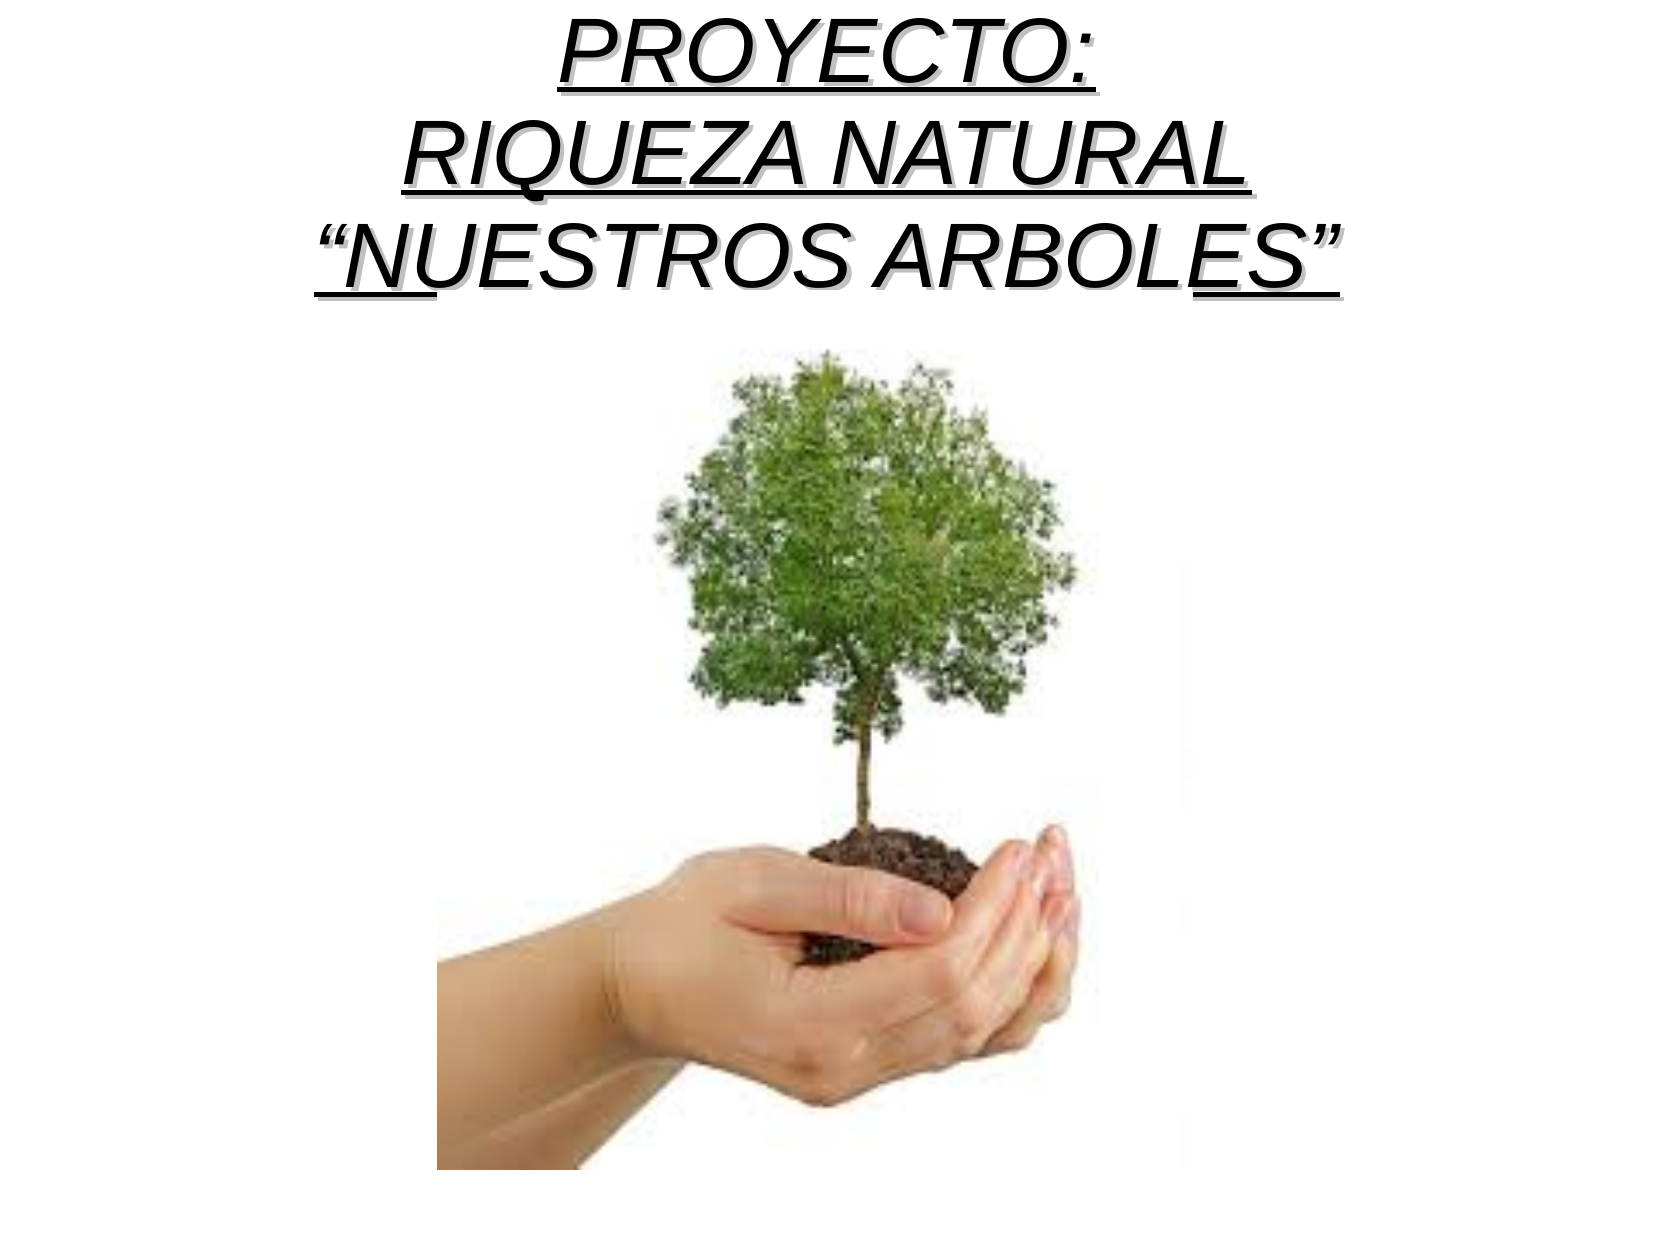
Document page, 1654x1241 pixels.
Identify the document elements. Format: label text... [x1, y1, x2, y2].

title PROYECTO: RIQUEZA NATURAL “NUESTROS ARBOLES” [82, 0, 1571, 308]
picture [437, 290, 1193, 1170]
